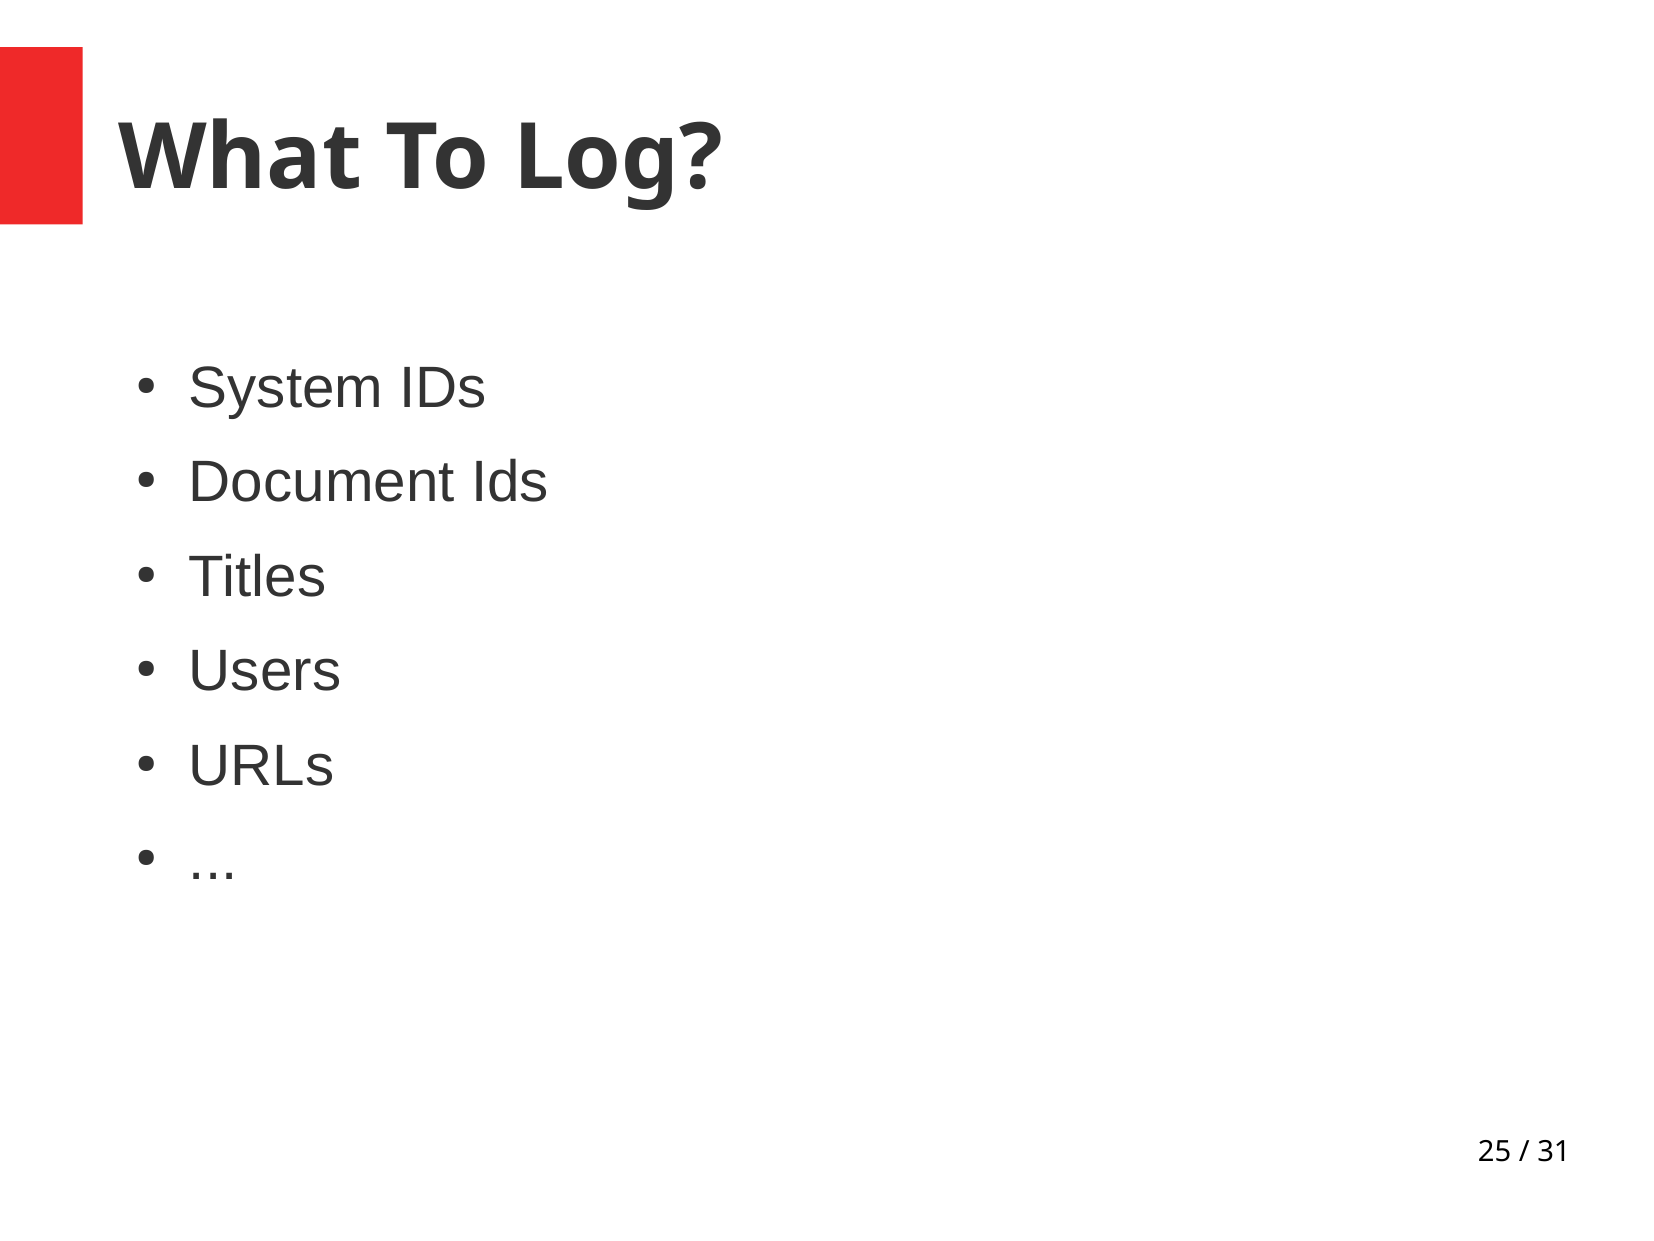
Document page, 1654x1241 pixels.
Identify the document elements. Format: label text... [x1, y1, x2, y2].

list System IDs Document Ids Titles Users URLs ... [118, 354, 1536, 1074]
title What To Log? [118, 49, 1571, 257]
